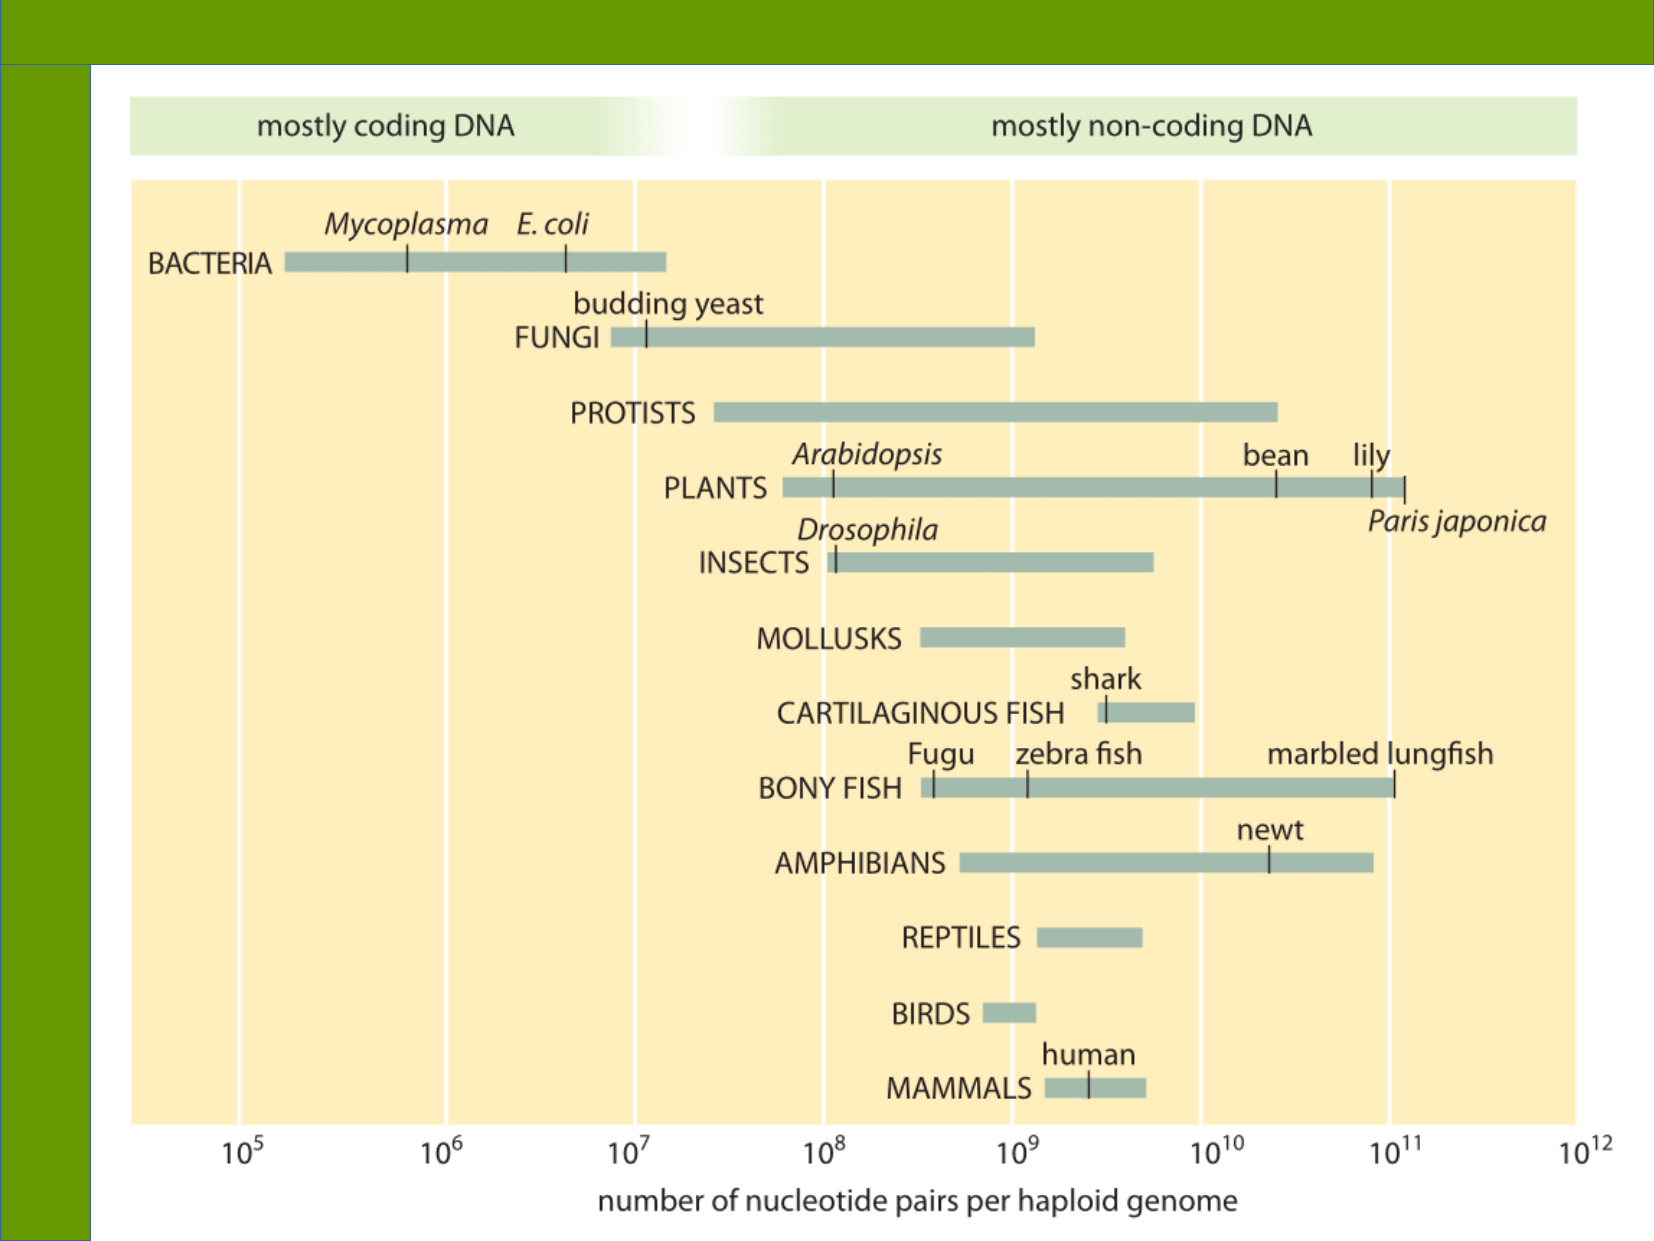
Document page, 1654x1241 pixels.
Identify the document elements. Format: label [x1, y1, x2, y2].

text_box [0, 0, 1654, 1241]
picture [130, 94, 1616, 1220]
